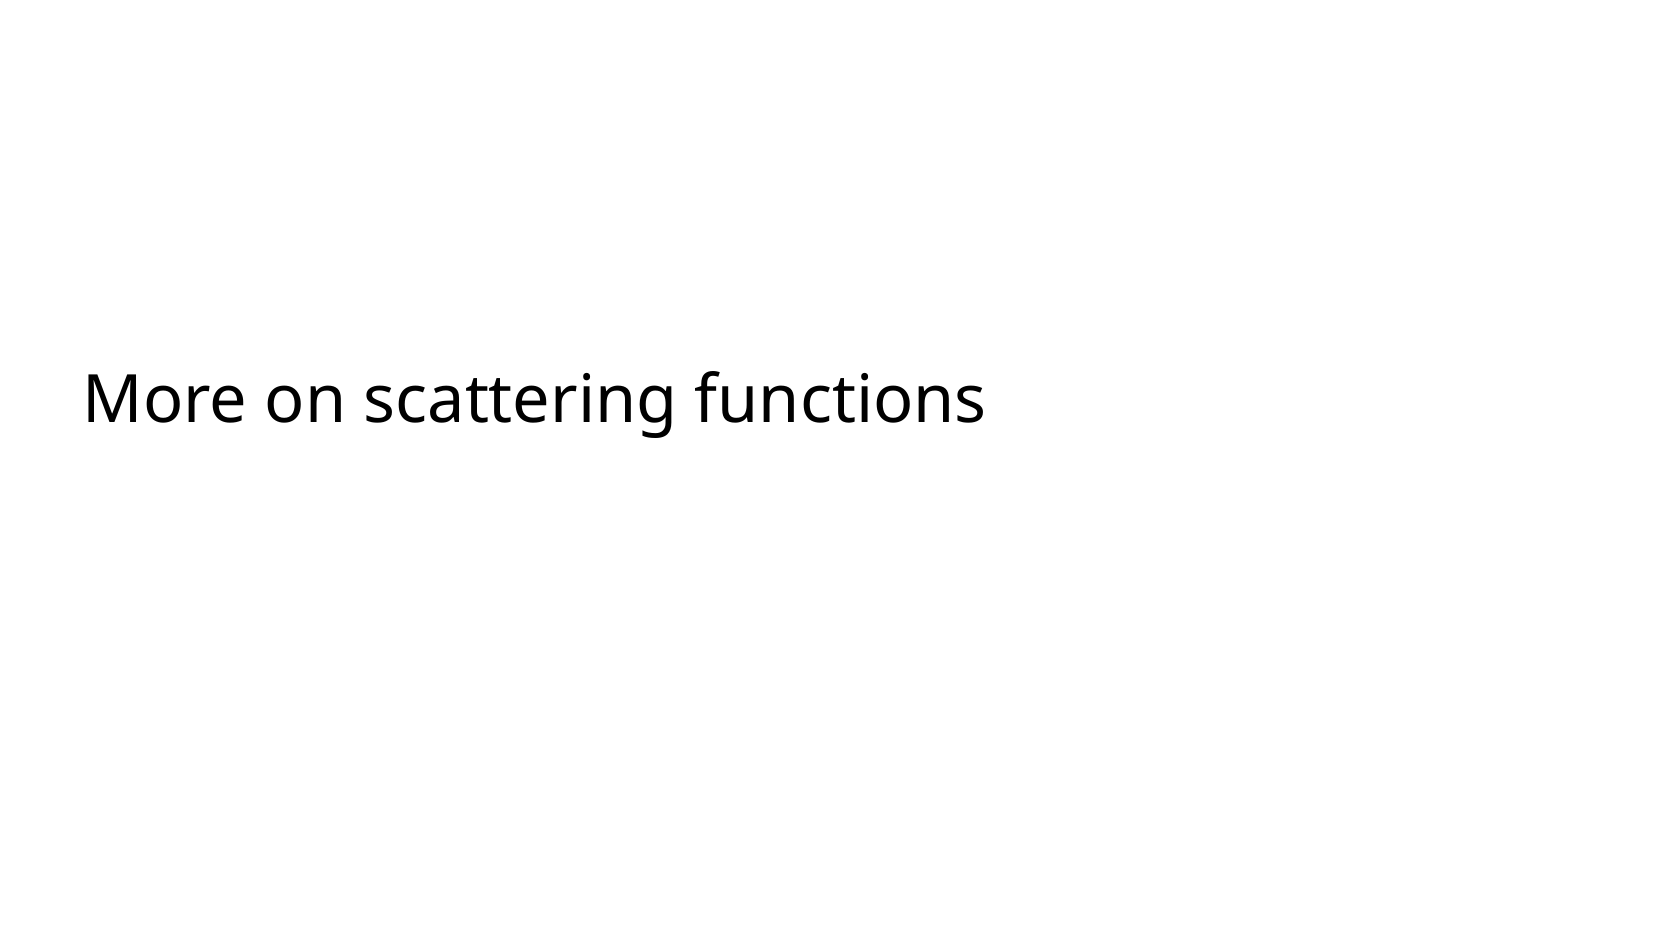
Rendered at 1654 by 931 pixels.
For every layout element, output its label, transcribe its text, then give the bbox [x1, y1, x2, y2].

subtitle More on scattering functions [82, 37, 1571, 757]
